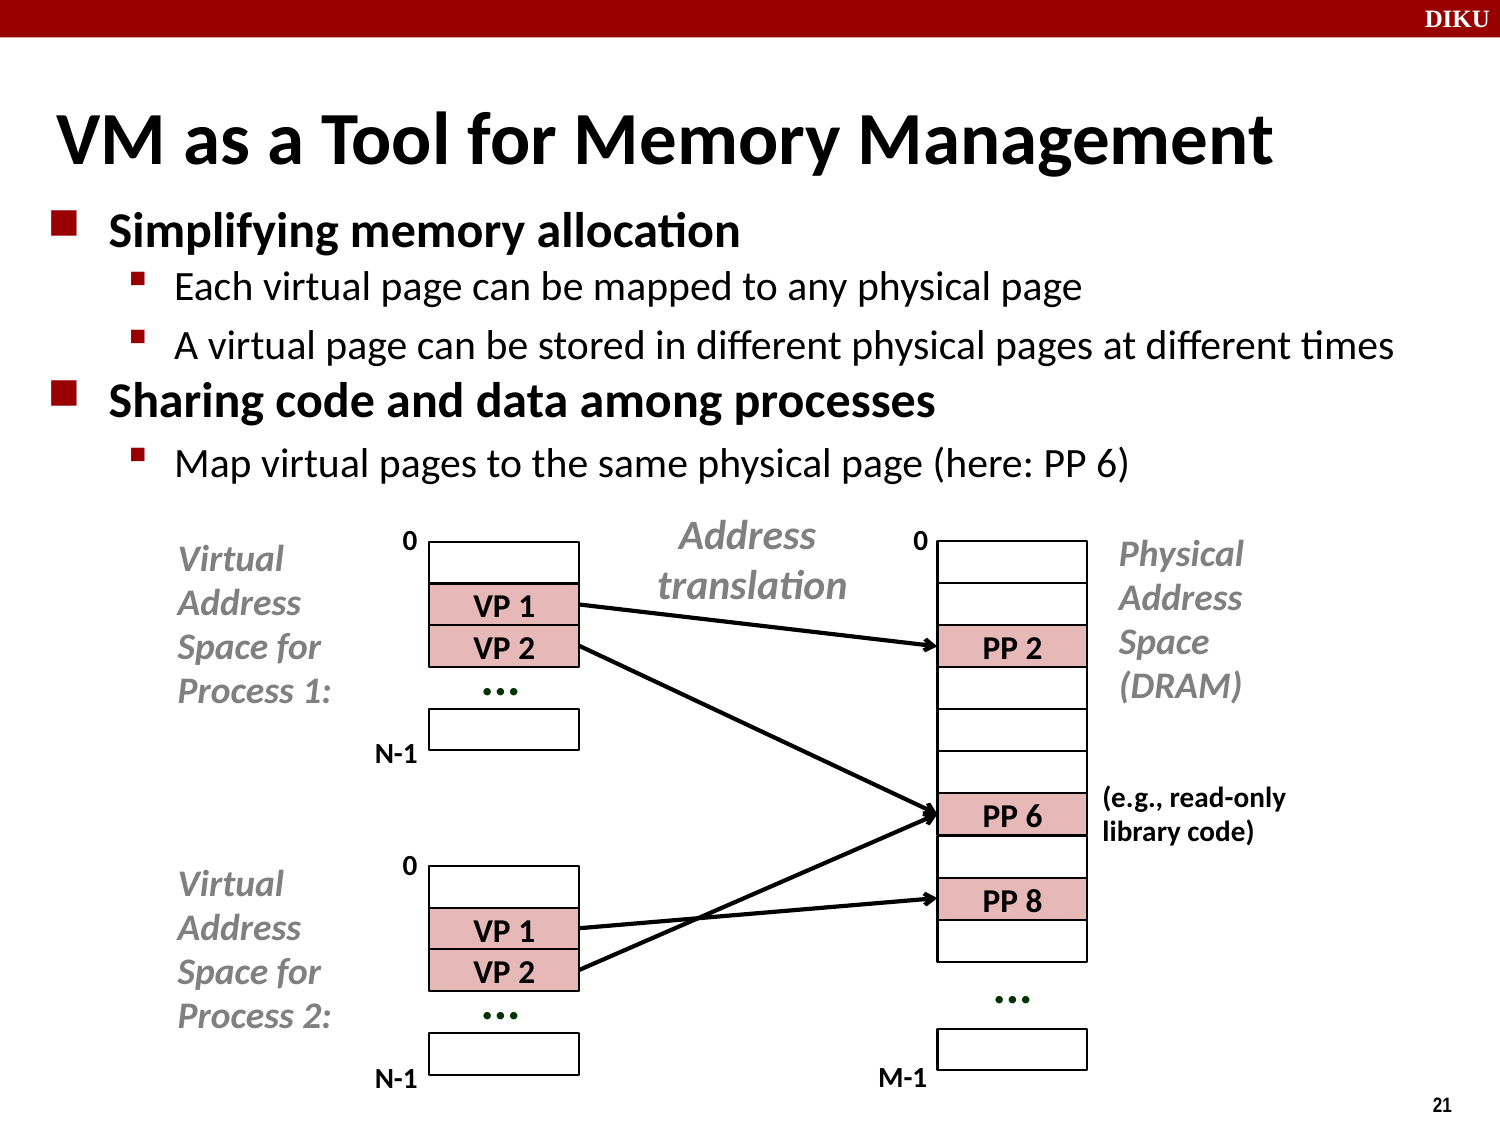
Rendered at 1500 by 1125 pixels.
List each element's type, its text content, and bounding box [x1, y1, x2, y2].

text_box Physical Address Space (DRAM) [1104, 524, 1280, 717]
text_box PP 2 [937, 625, 1088, 666]
text_box Virtual Address Space for Process 1: [162, 528, 388, 721]
text_box VM as a Tool for Memory Management [41, 87, 1455, 182]
text_box VP 1 [429, 907, 580, 949]
text_box VP 2 [429, 949, 580, 992]
text_box N-1 [359, 1054, 433, 1104]
text_box ... [977, 954, 1048, 1029]
text_box ... [465, 646, 536, 721]
text_box Address translation [642, 500, 863, 615]
text_box 0 [898, 516, 944, 566]
text_box Simplifying memory allocation Each virtual page can be mapped to any physical page A virtual page can be stored in different physical pages at different times Sharing code and data among processes Map virtual pages to the same physical page (here: PP 6) [37, 200, 1475, 513]
text_box ... [465, 970, 536, 1045]
text_box (e.g., read-only library code) [1088, 772, 1326, 857]
text_box 0 [387, 516, 433, 566]
text_box M-1 [863, 1053, 943, 1103]
text_box N-1 [359, 729, 433, 779]
text_box VP 2 [429, 624, 580, 667]
text_box PP 6 [937, 793, 1088, 835]
text_box VP 1 [429, 583, 580, 624]
text_box Virtual Address Space for Process 2: [162, 853, 388, 1046]
text_box PP 8 [937, 877, 1088, 919]
text_box 0 [387, 841, 433, 891]
